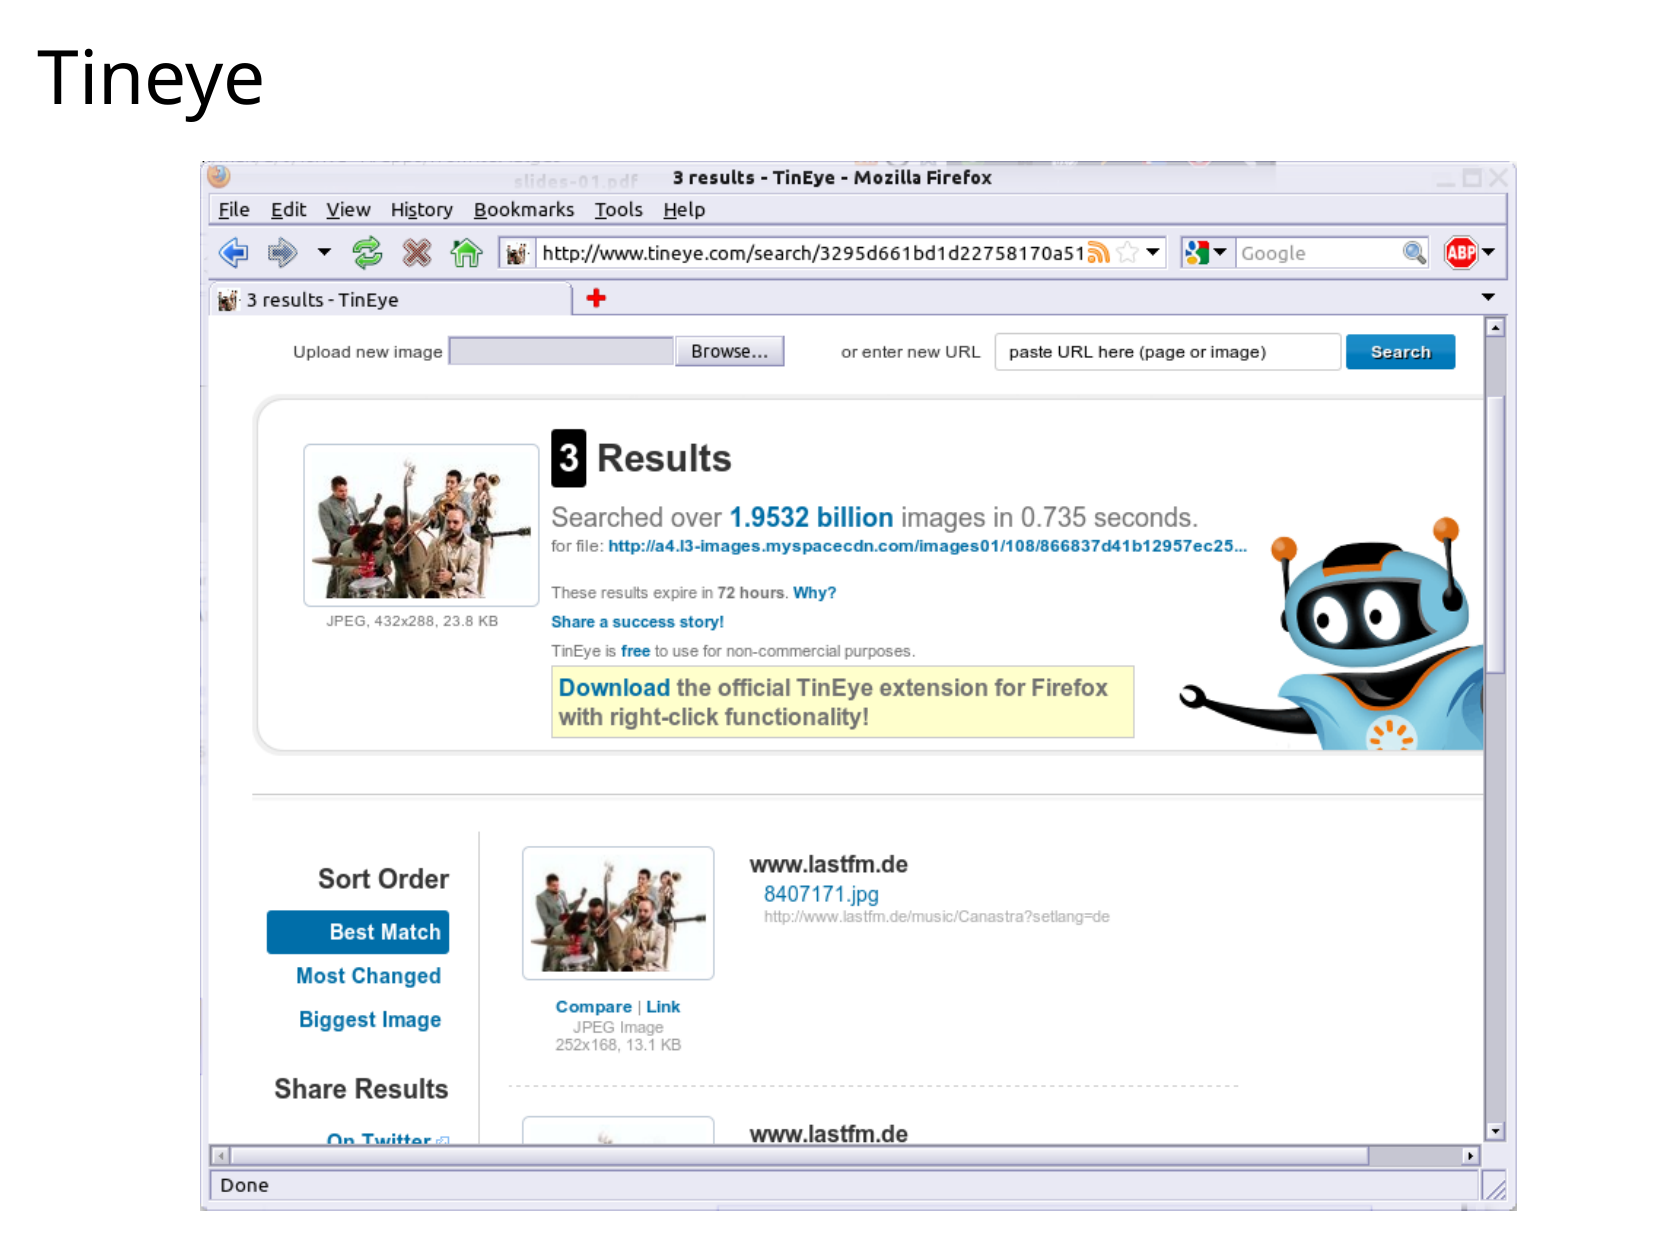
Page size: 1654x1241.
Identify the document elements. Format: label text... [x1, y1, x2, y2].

picture [200, 161, 1517, 1211]
title Tineye [37, 7, 1613, 143]
